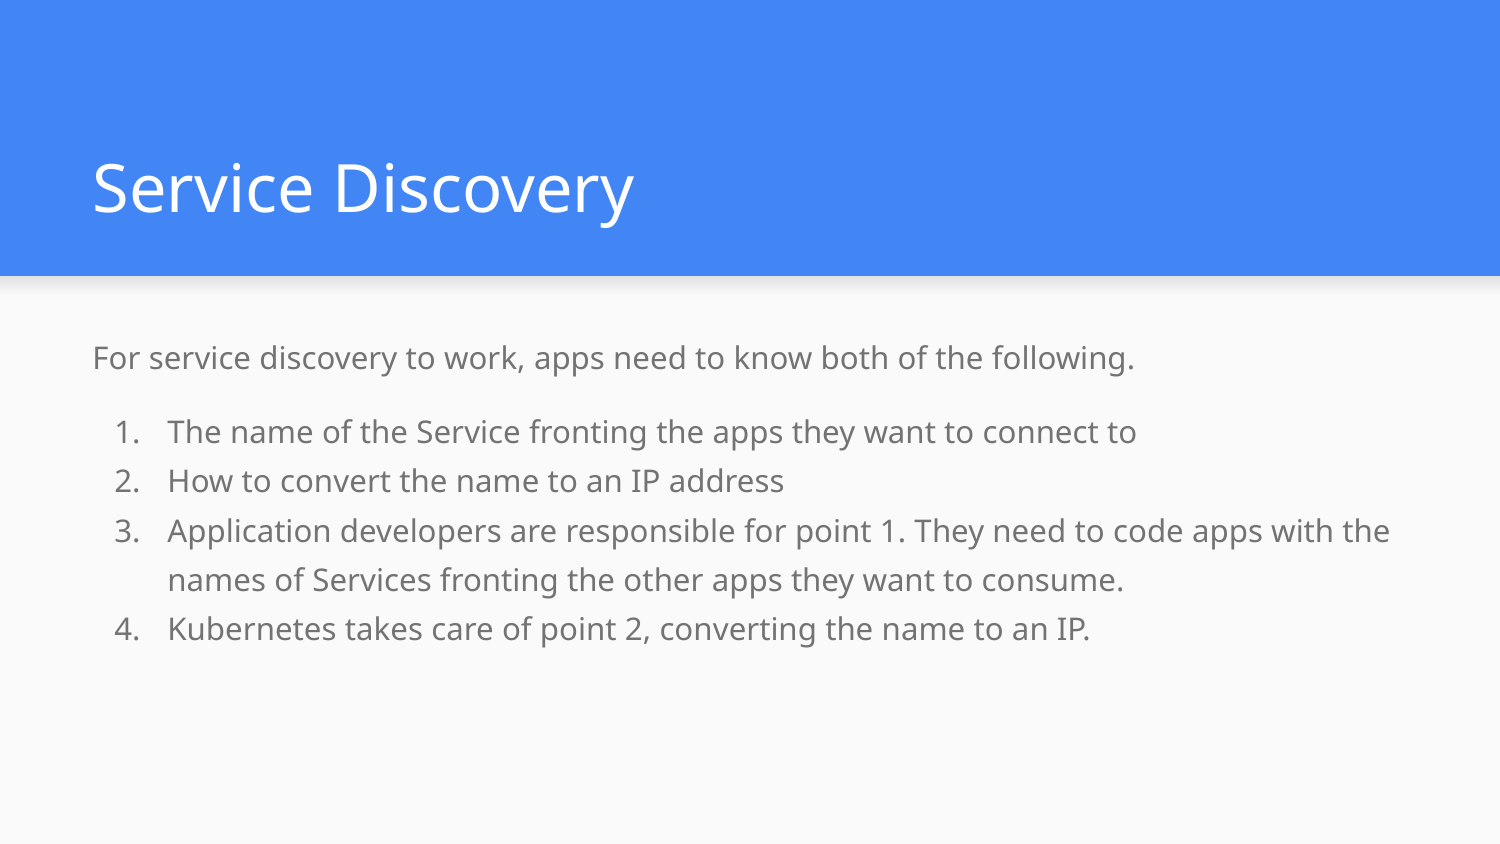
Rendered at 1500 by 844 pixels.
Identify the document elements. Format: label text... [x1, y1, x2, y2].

title Service Discovery [77, 121, 1427, 248]
list For service discovery to work, apps need to know both of the following. The name of the Service fronting the apps they want to connect to How to convert the name to an IP address Application developers are responsible for point 1. They need to code apps with the names of Services fronting the other apps they want to consume. Kubernetes takes care of point 2, converting the name to an IP. [77, 314, 1427, 760]
